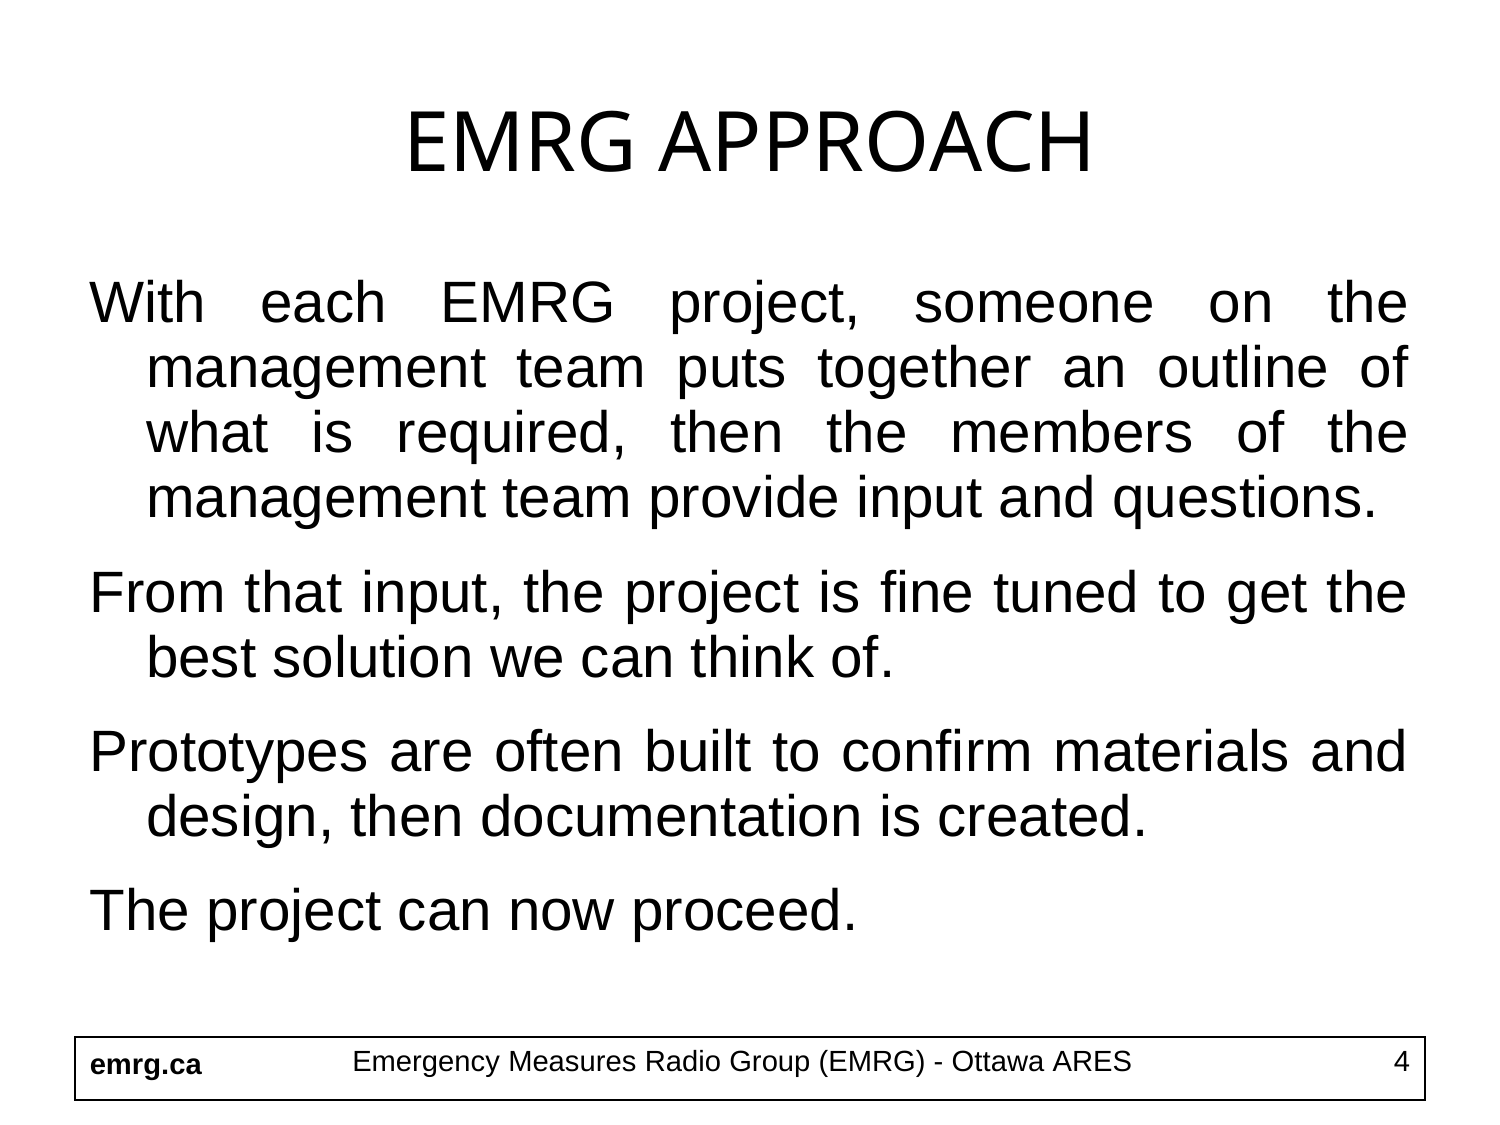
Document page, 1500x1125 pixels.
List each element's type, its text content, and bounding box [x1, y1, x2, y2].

list With each EMRG project, someone on the management team puts together an outline of what is required, then the members of the management team provide input and questions. From that input, the project is fine tuned to get the best solution we can think of. Prototypes are often built to confirm materials and design, then documentation is created. The project can now proceed. [75, 262, 1426, 1095]
title EMRG APPROACH [75, 45, 1426, 233]
